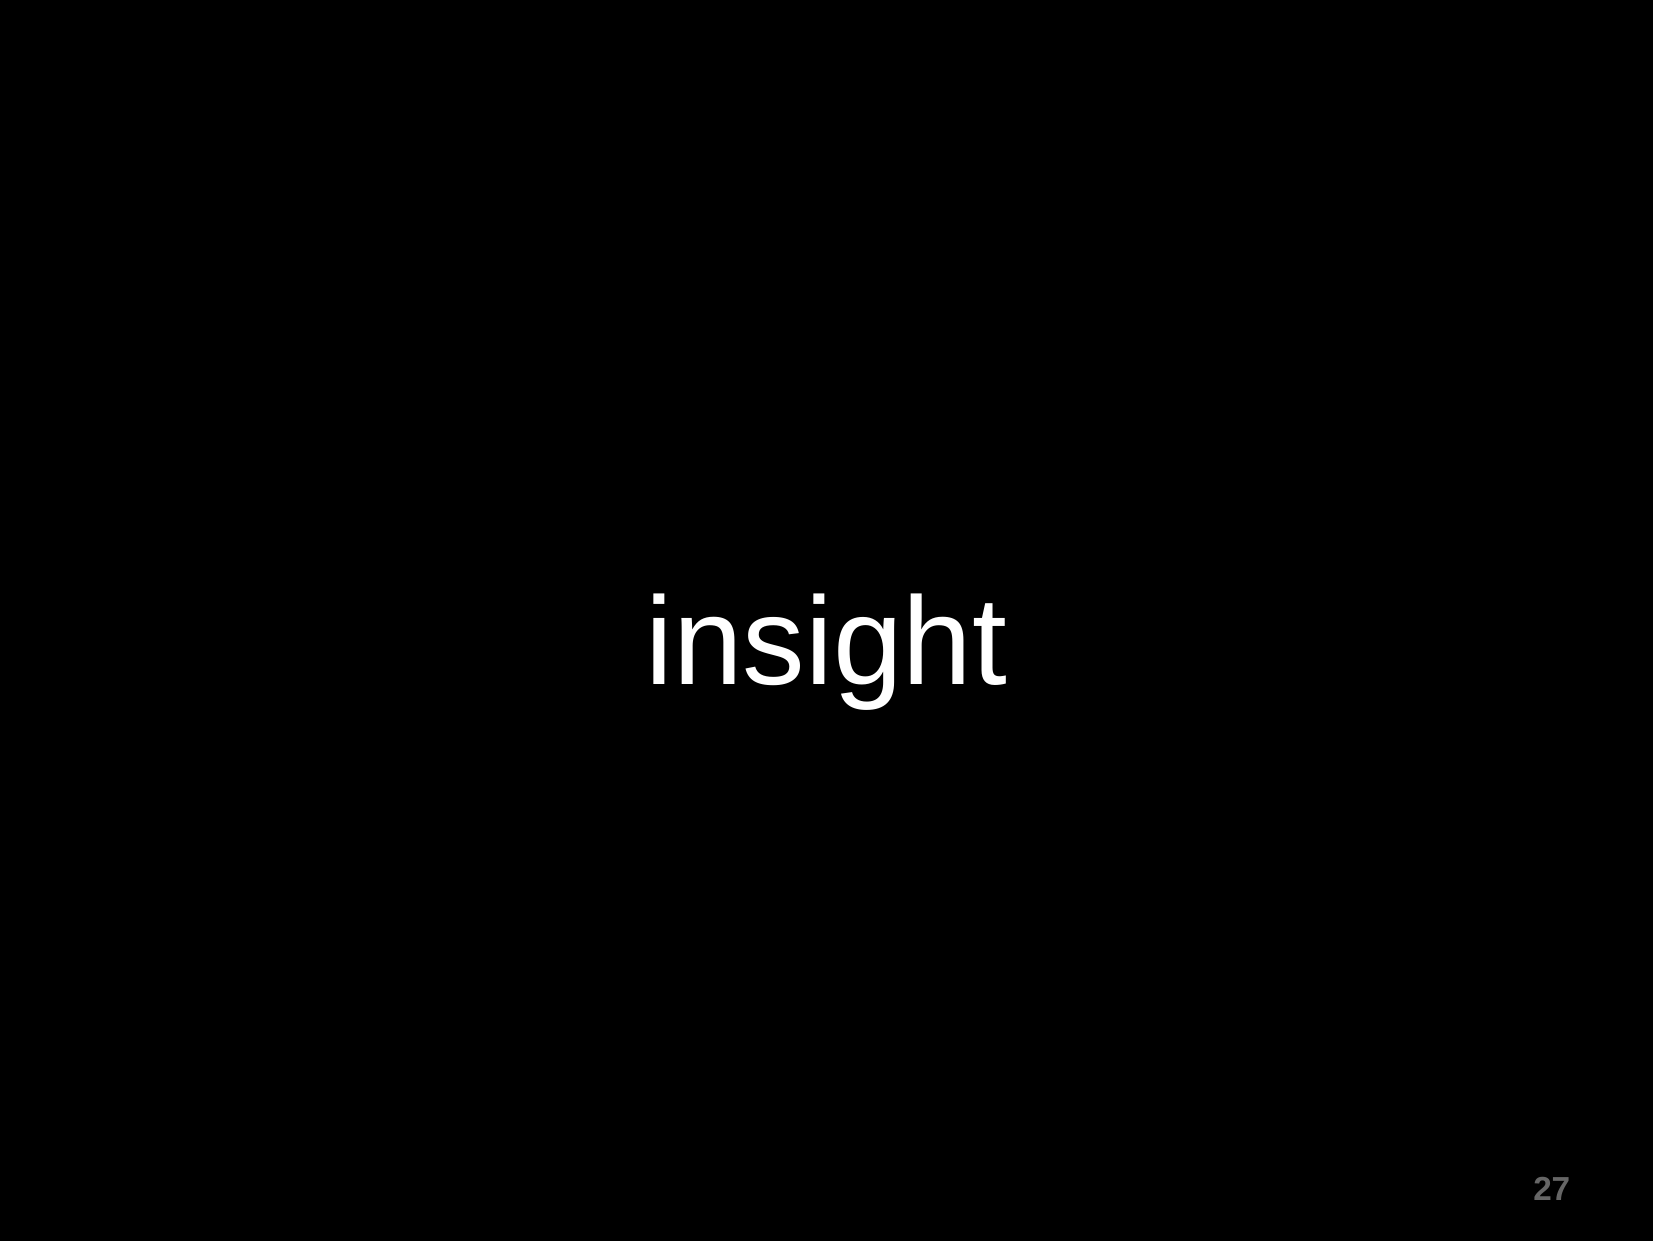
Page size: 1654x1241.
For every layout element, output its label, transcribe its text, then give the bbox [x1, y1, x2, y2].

text_box insight [0, 542, 1653, 698]
